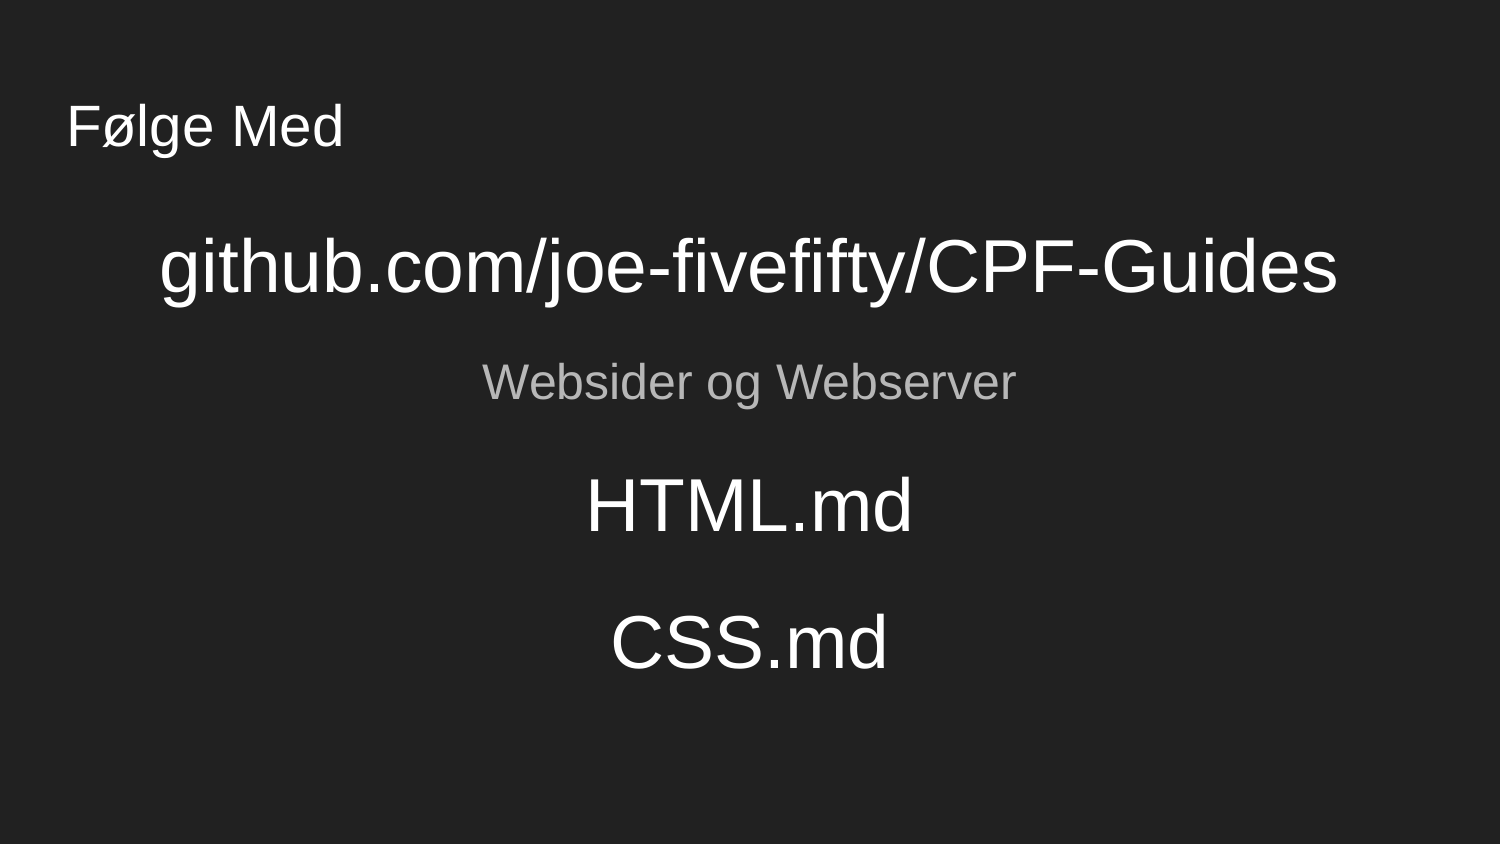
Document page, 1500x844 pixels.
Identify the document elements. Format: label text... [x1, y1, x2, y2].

title Følge Med [51, 72, 1449, 167]
list github.com/joe-fivefifty/CPF-Guides Websider og Webserver HTML.md CSS.md [51, 189, 1449, 750]
